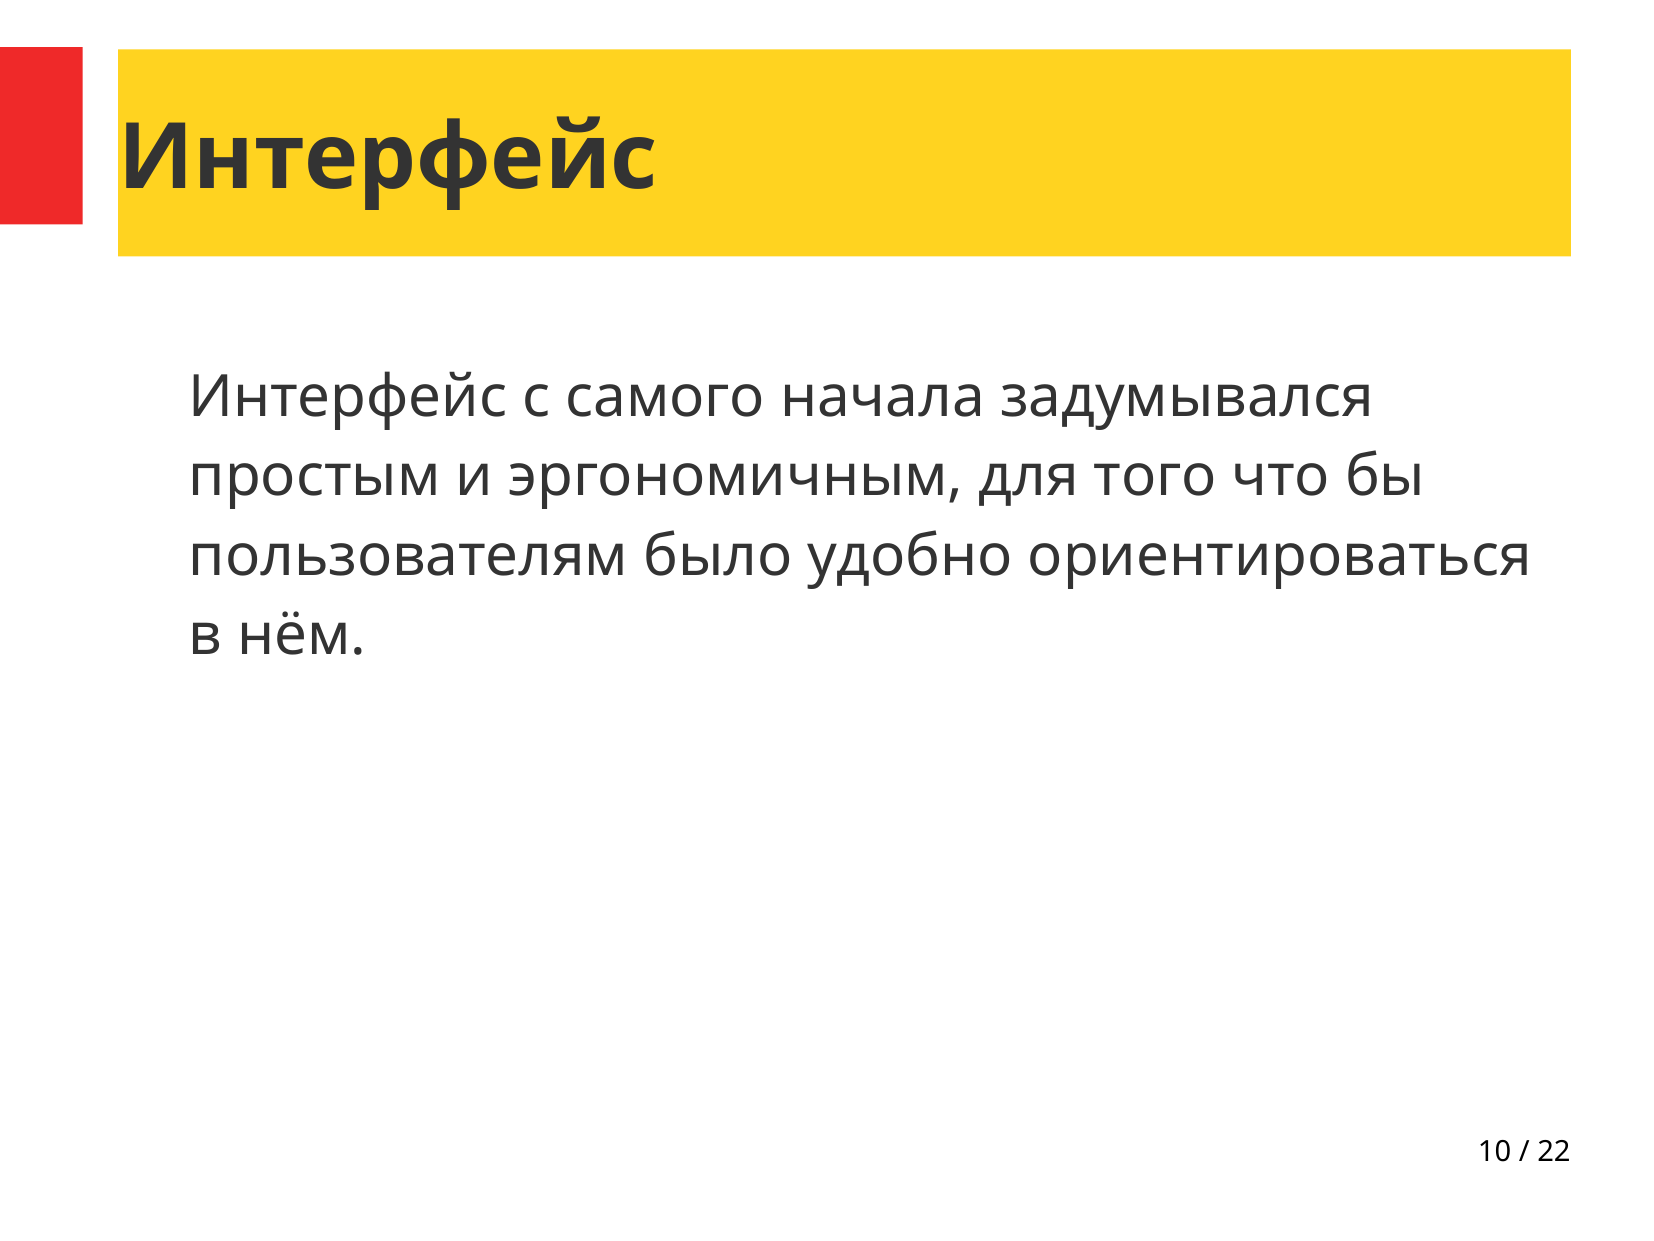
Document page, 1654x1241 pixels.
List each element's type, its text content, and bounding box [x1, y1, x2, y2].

title Интерфейс [118, 49, 1571, 257]
list Интерфейс с самого начала задумывался простым и эргономичным, для того что бы пользователям было удобно ориентироваться в нём. [118, 354, 1536, 1074]
